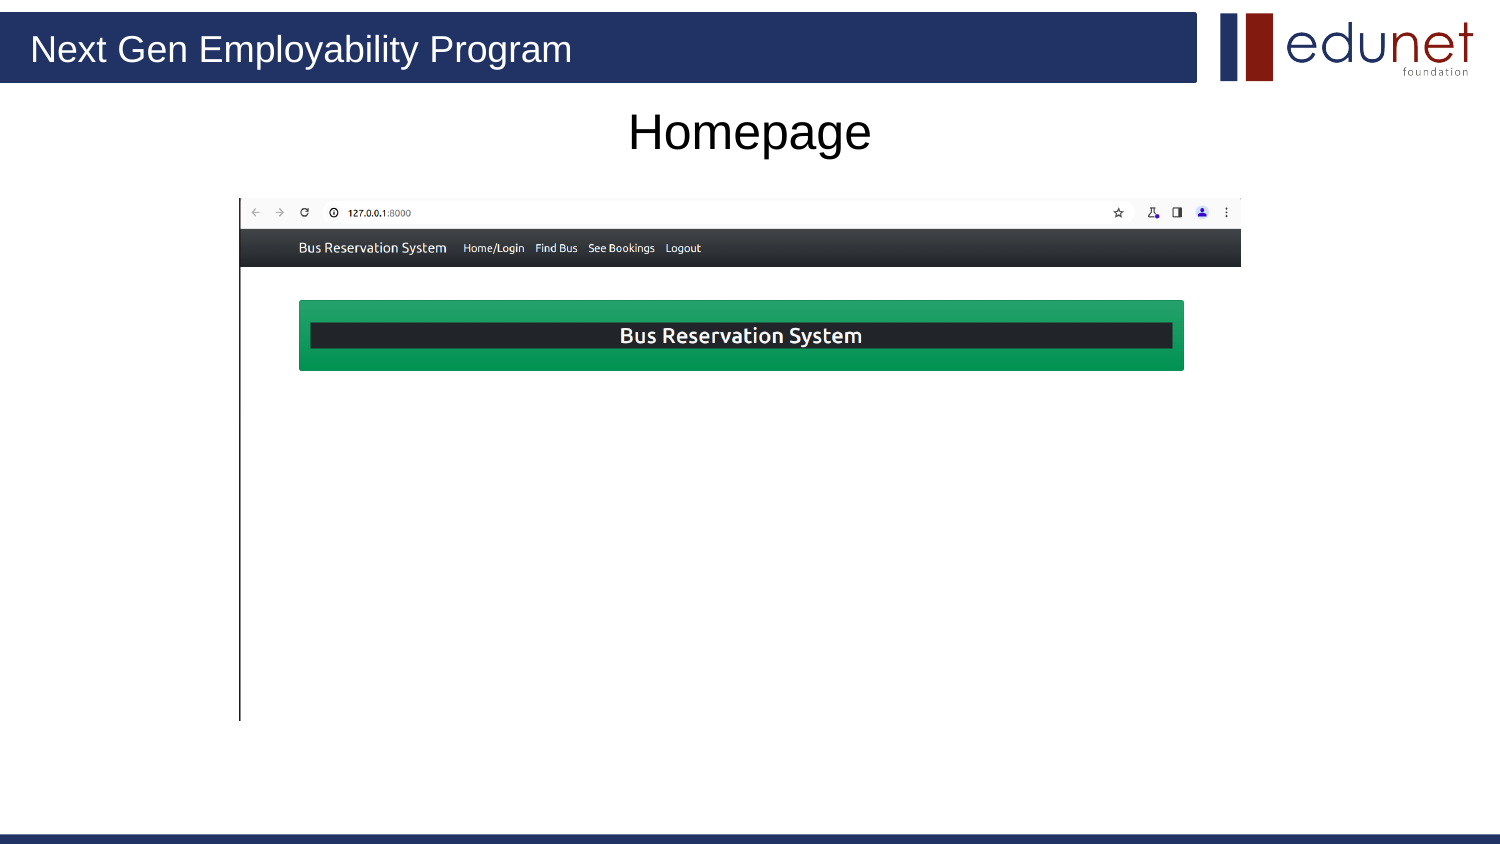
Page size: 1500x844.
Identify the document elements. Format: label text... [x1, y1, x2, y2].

picture [239, 198, 1241, 721]
picture [1279, 14, 1482, 83]
title Homepage [25, 100, 1475, 175]
